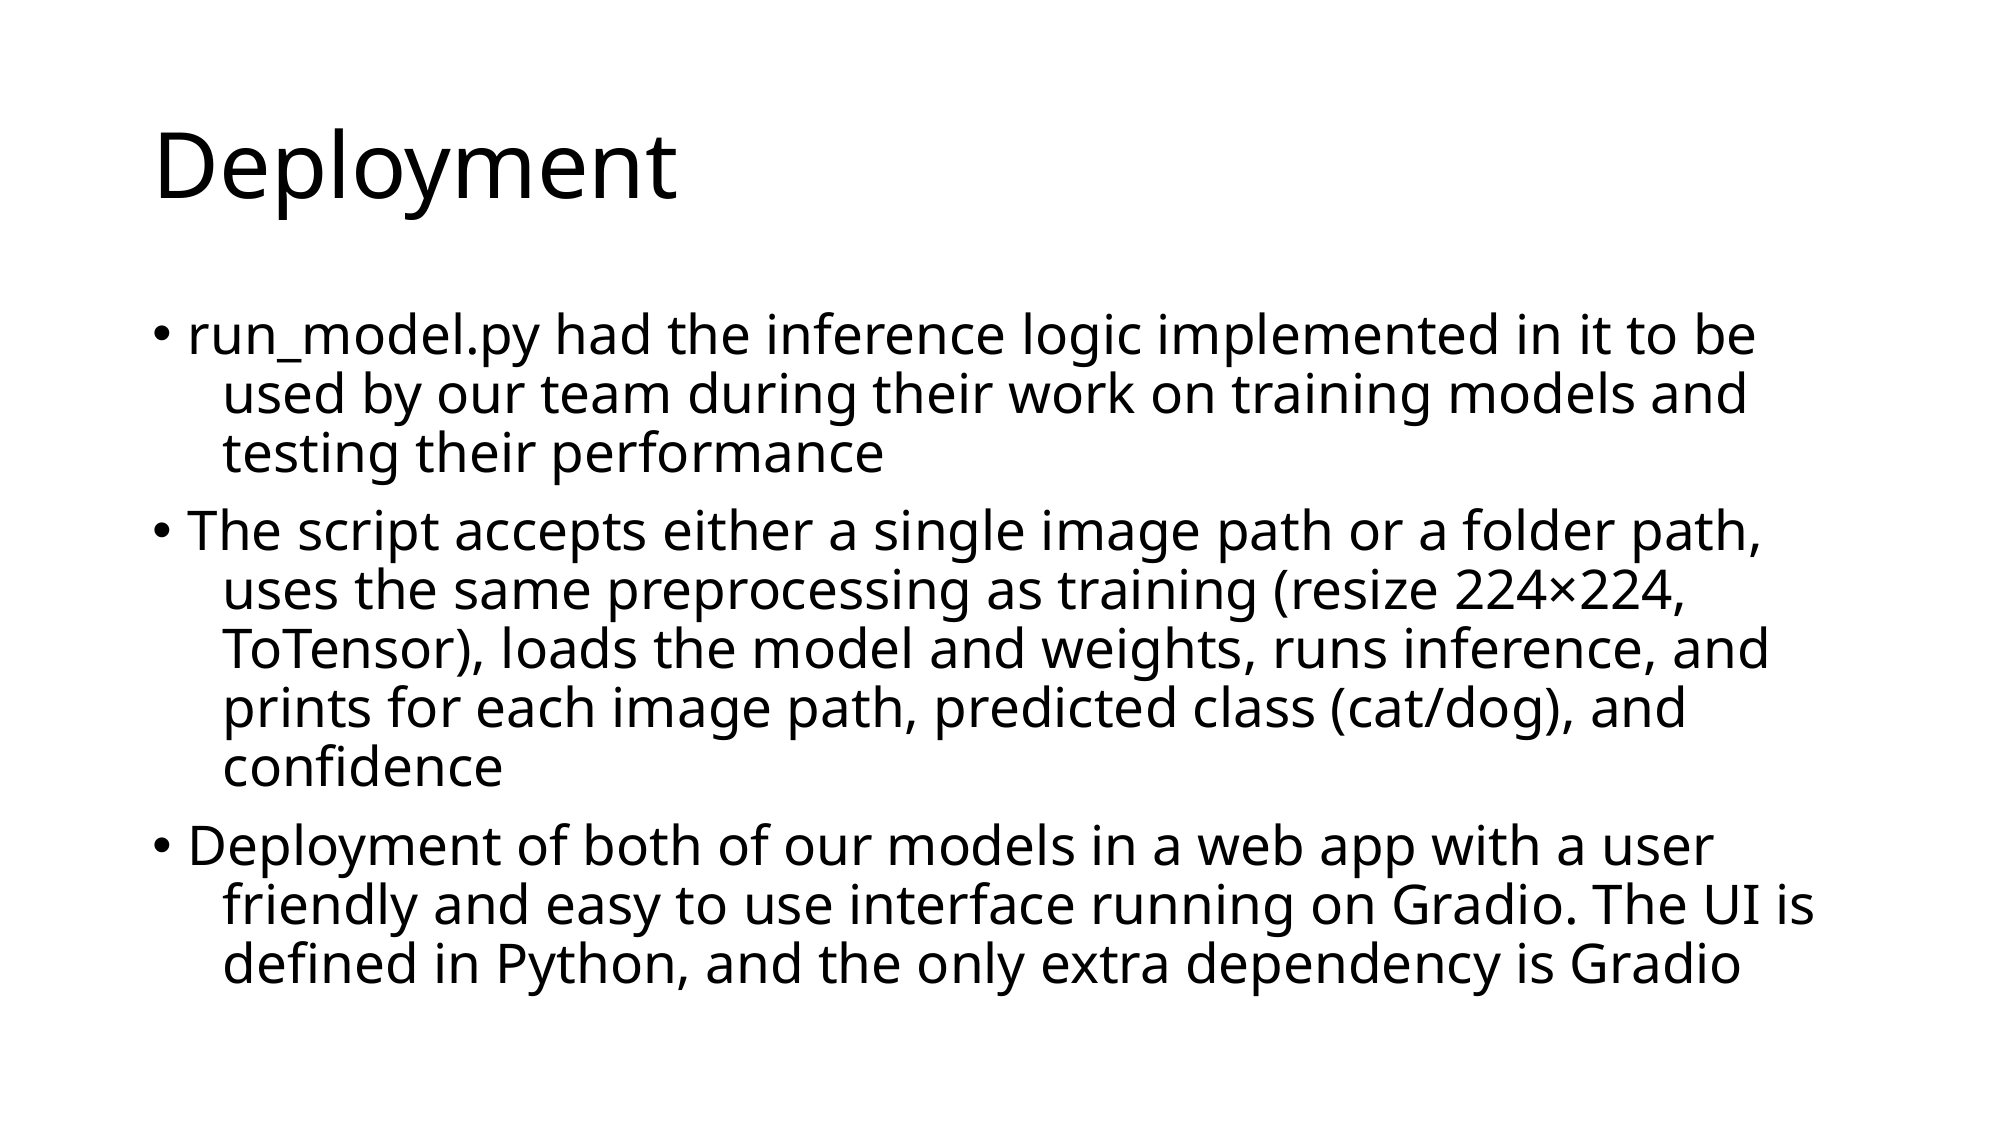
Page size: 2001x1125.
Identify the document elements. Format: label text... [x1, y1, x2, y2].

list run_model.py had the inference logic implemented in it to be used by our team during their work on training models and testing their performance The script accepts either a single image path or a folder path, uses the same preprocessing as training (resize 224×224, ToTensor), loads the model and weights, runs inference, and prints for each image path, predicted class (cat/dog), and confidence Deployment of both of our models in a web app with a user friendly and easy to use interface running on Gradio. The UI is defined in Python, and the only extra dependency is Gradio [137, 299, 1863, 1014]
title Deployment [137, 59, 1863, 278]
